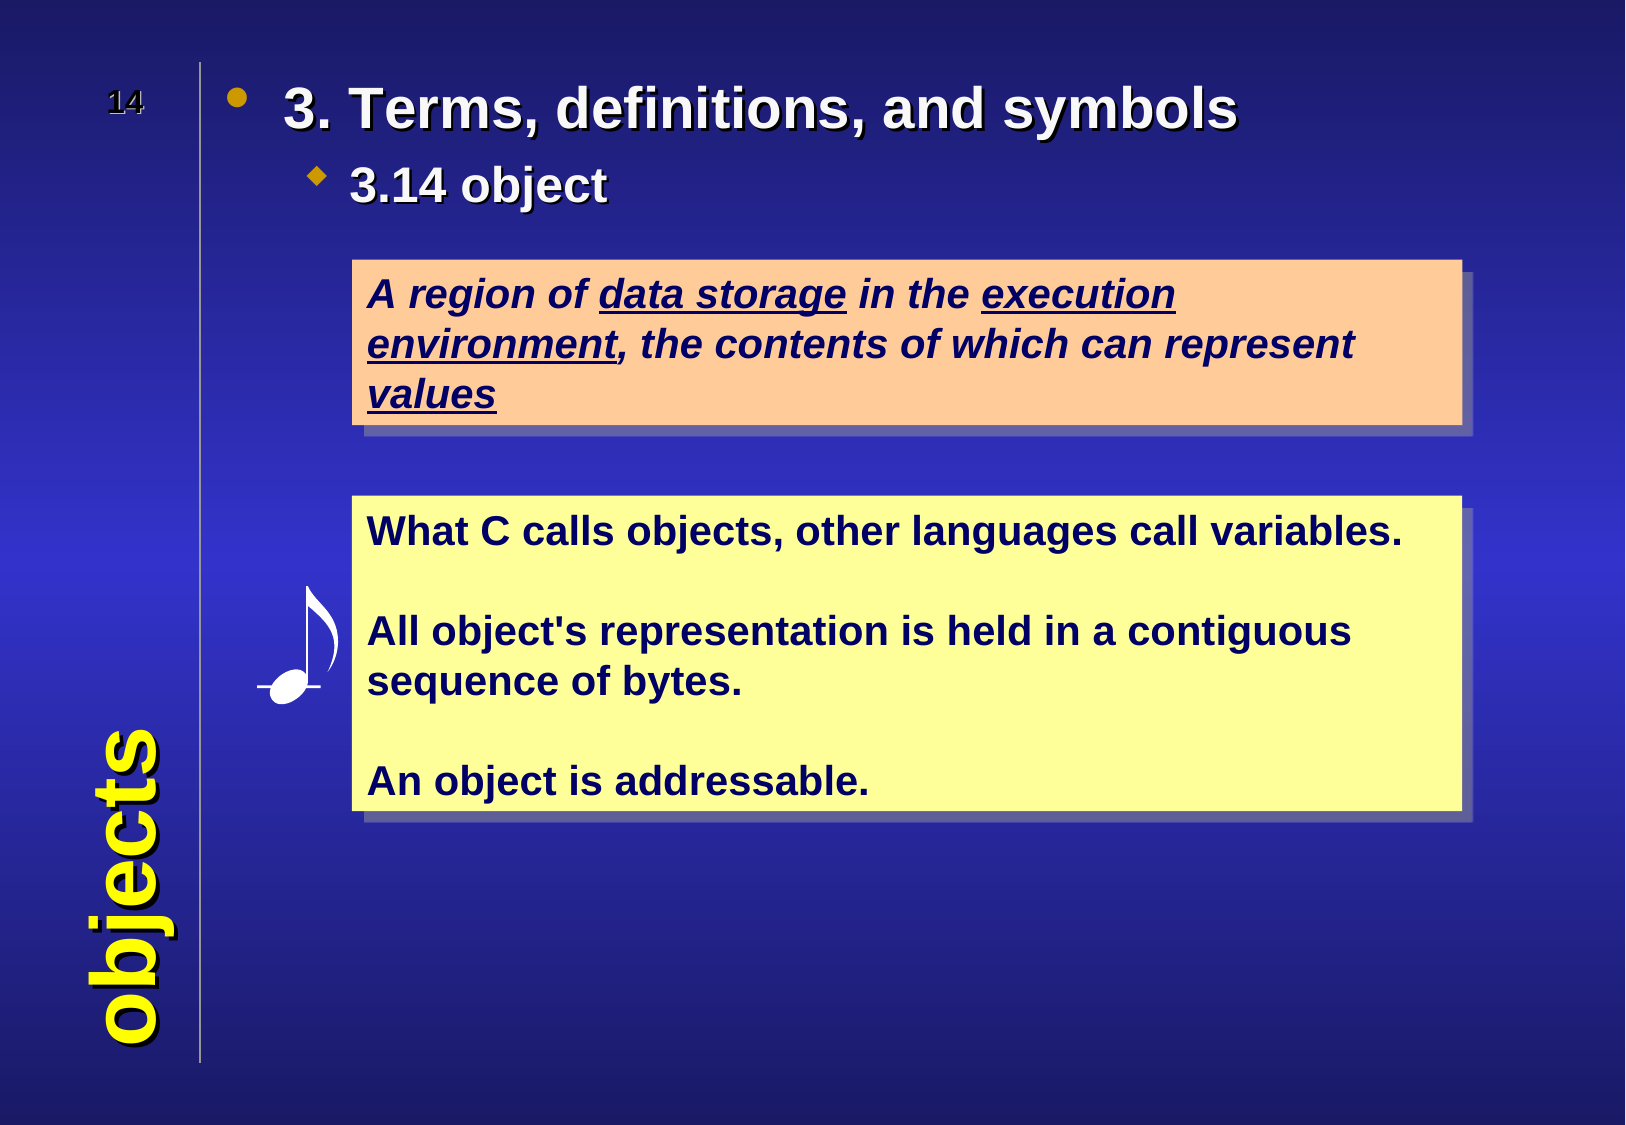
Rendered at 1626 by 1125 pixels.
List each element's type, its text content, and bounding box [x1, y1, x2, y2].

text_box [257, 586, 339, 705]
list 3. Terms, definitions, and symbols 3.14 object [212, 62, 1550, 1063]
title objects [50, 187, 188, 1063]
text_box What C calls objects, other languages call variables. All object's representation is held in a contiguous sequence of bytes. An object is addressable. [351, 495, 1463, 812]
text_box A region of data storage in the execution environment, the contents of which can represent values [352, 259, 1463, 426]
